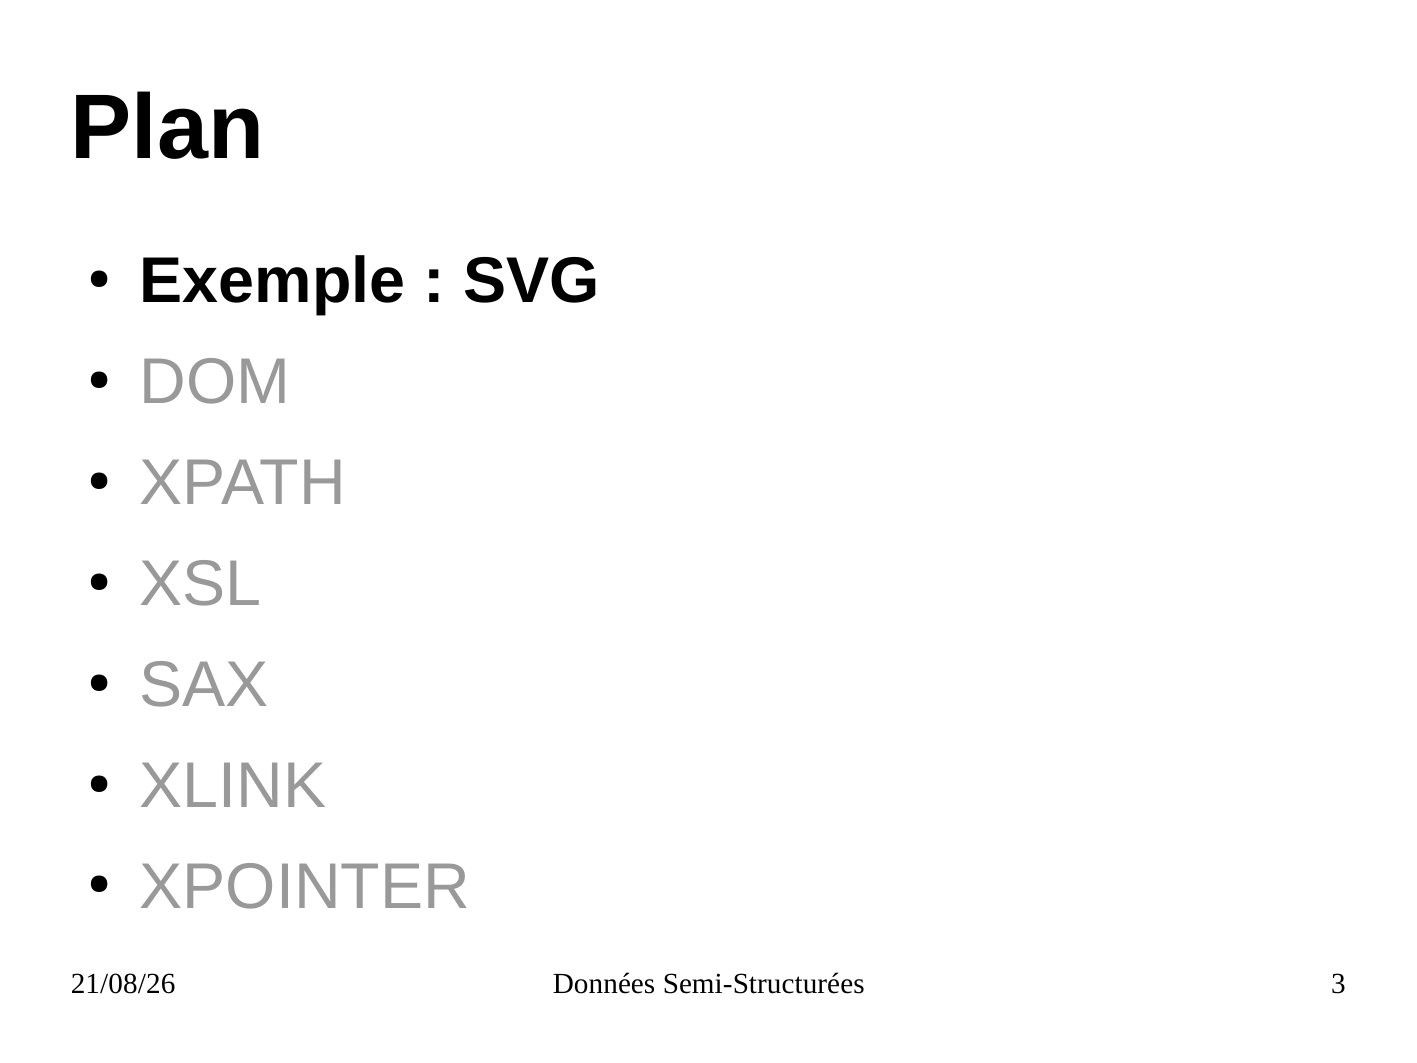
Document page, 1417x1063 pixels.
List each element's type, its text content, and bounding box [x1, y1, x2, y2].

list Exemple : SVG DOM XPATH XSL SAX XLINK XPOINTER [70, 244, 1346, 925]
title Plan [70, 42, 1346, 212]
